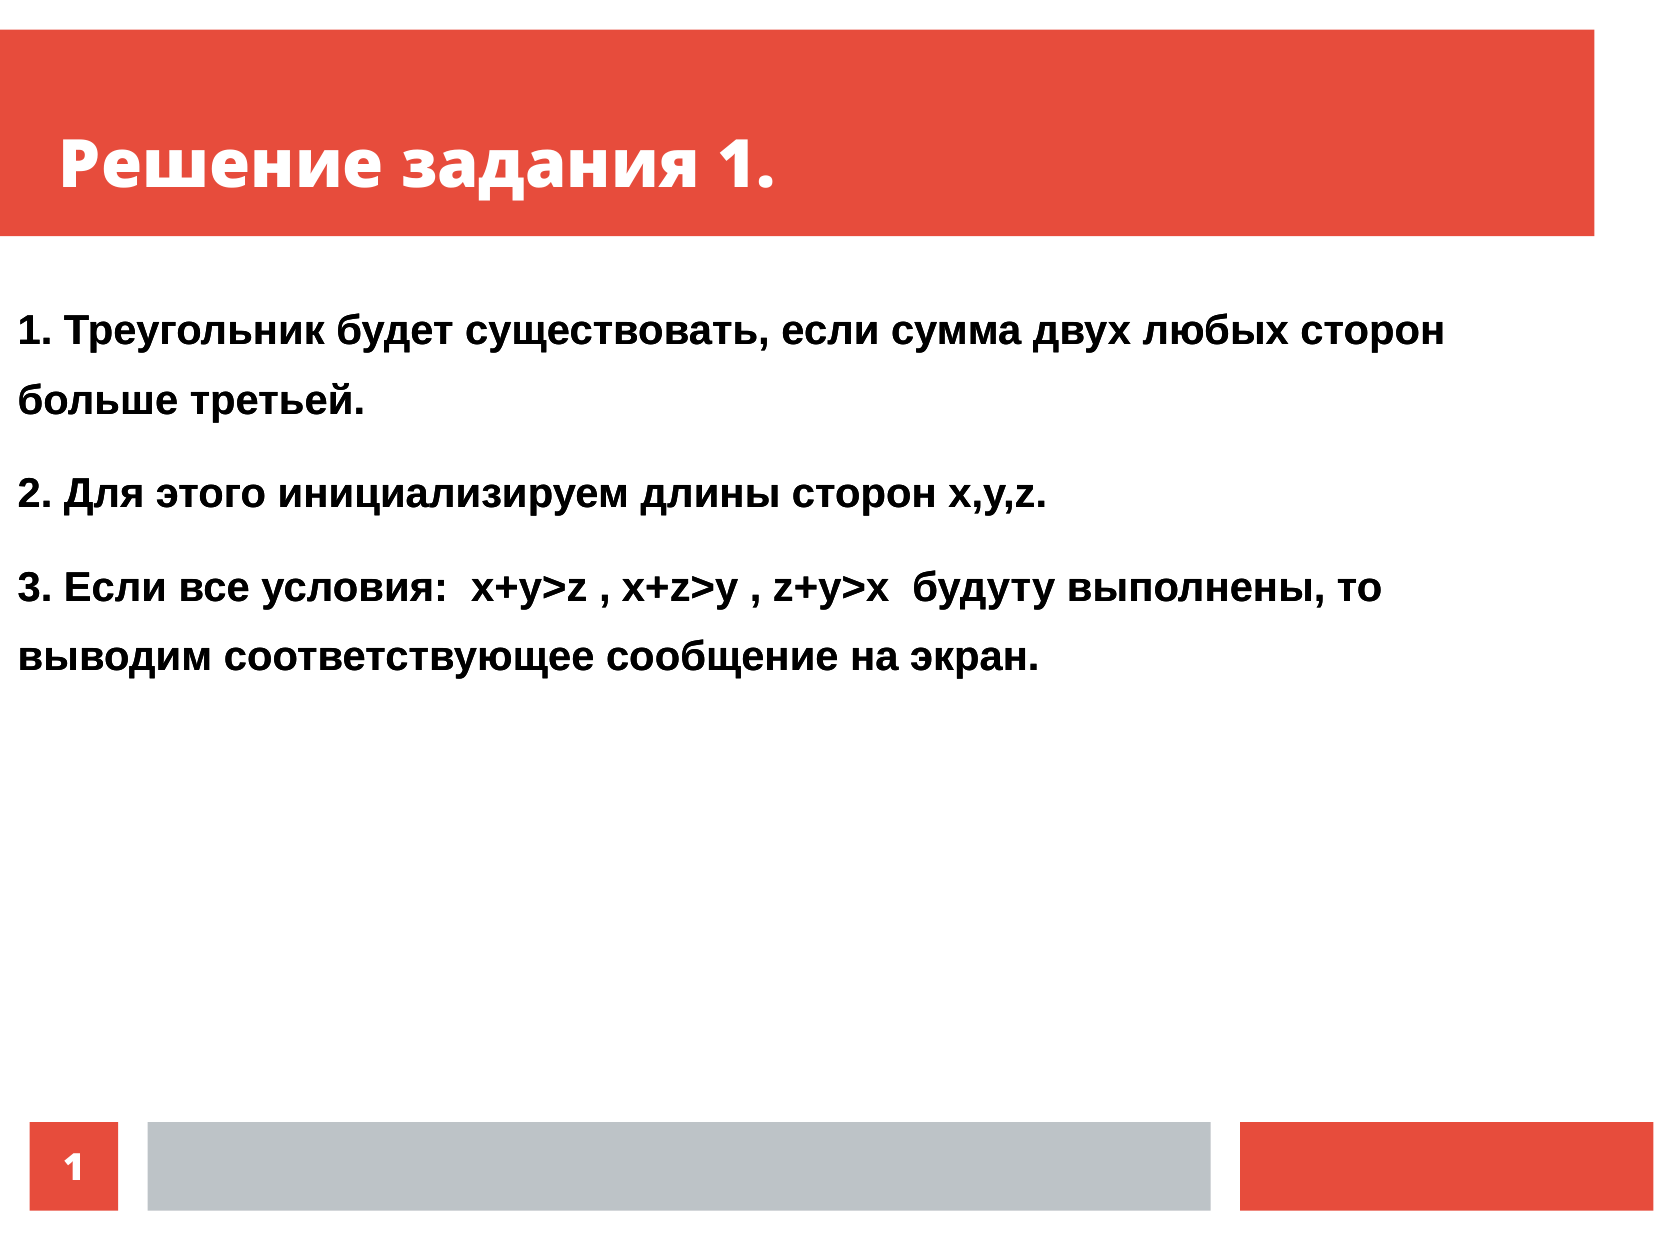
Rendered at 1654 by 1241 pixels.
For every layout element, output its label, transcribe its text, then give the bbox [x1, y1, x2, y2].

title Решение задания 1. [59, 59, 1595, 207]
list 1. Треугольник будет существовать, если сумма двух любых сторон больше третьей. 2. Для этого инициализируем длины сторон x,y,z. 3. Если все условия: x+y>z , x+z>y , z+y>x будуту выполнены, то выводим соответствующее сообщение на экран. [17, 283, 1524, 1052]
